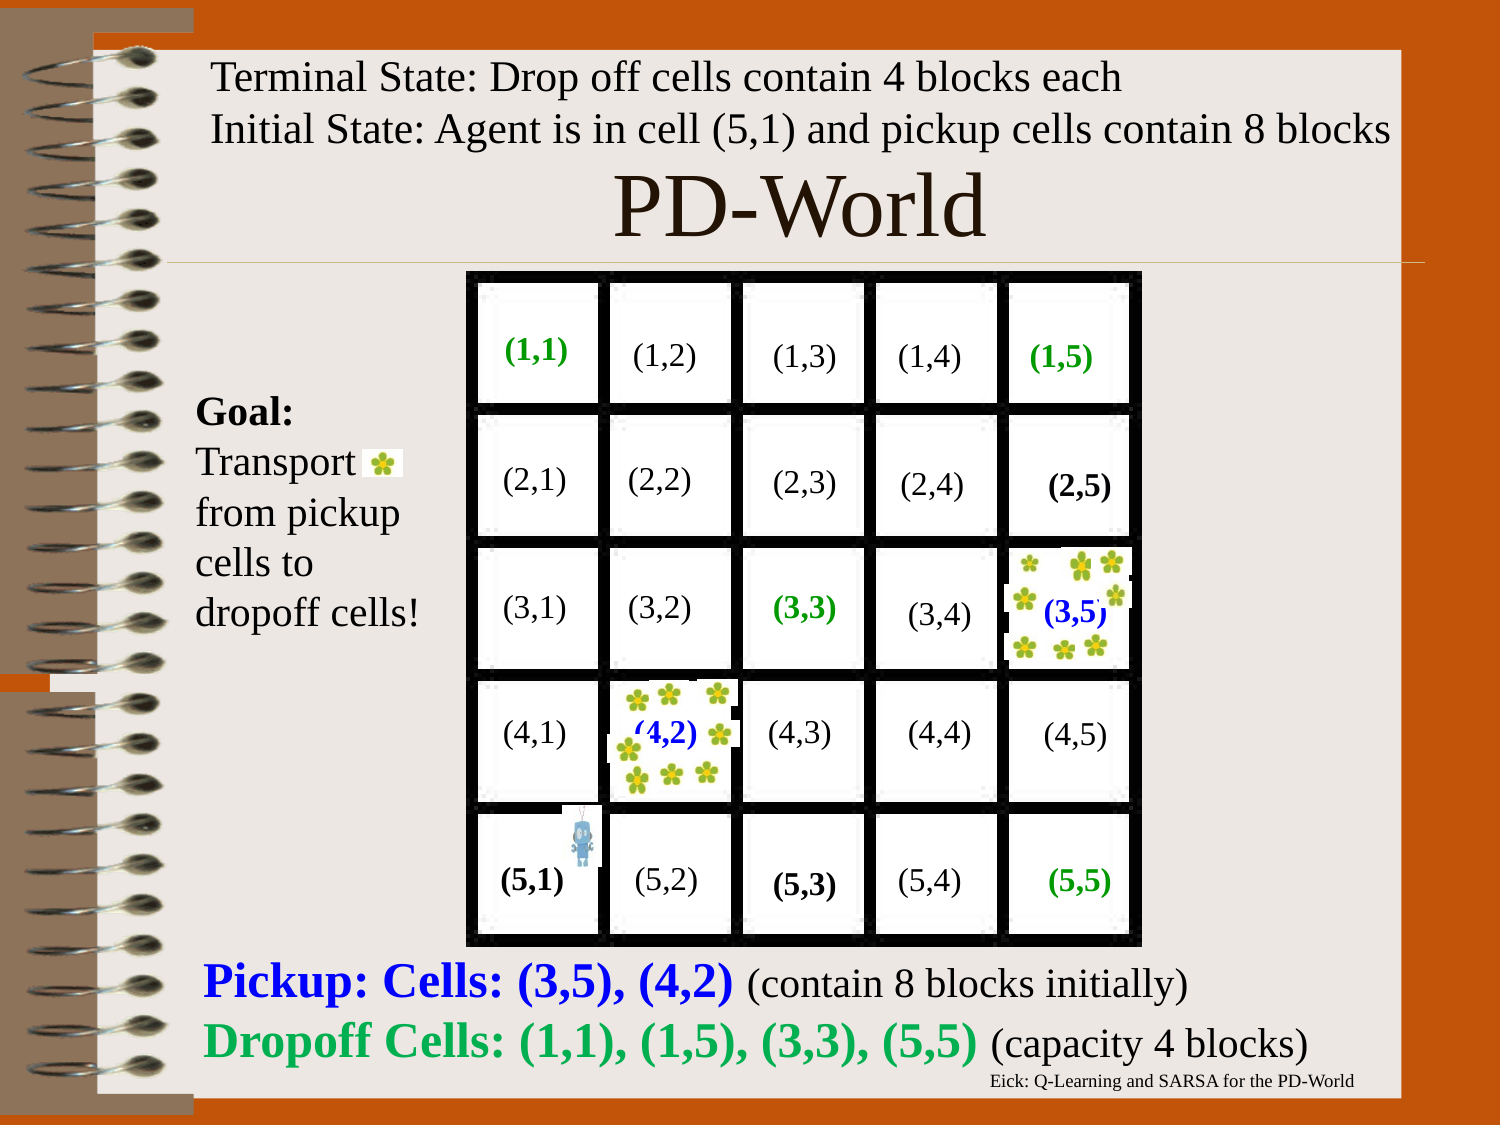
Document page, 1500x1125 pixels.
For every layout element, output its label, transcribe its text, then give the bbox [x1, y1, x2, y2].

picture [0, 8, 194, 674]
text_box (4,2) [619, 702, 713, 758]
text_box (1,1) [489, 320, 584, 375]
text_box (1,2) [618, 326, 712, 381]
text_box (3,3) [758, 578, 852, 634]
text_box (5,2) [619, 849, 714, 905]
text_box (2,2) [613, 449, 707, 505]
picture [0, 692, 194, 1115]
text_box (2,3) [758, 453, 852, 508]
text_box Goal: Transport from pickup cells to dropoff cells! [180, 376, 436, 642]
text_box (3,5) [1028, 581, 1123, 637]
picture [362, 449, 403, 477]
text_box (5,5) [1033, 850, 1127, 906]
text_box Pickup: Cells: (3,5), (4,2) (contain 8 blocks initially) Dropoff Cells: (1,1), (1,5), (3,3), (5,5) (capacity 4 blocks) [188, 940, 1324, 1075]
title PD-World [174, 125, 1425, 275]
text_box (4,4) [893, 702, 987, 758]
picture [466, 271, 1142, 940]
text_box (4,5) [1028, 704, 1123, 760]
text_box (1,4) [883, 327, 977, 383]
text_box (5,1) [485, 849, 580, 905]
text_box (2,1) [488, 450, 582, 505]
text_box (5,3) [758, 854, 852, 910]
text_box (5,4) [883, 850, 977, 906]
text_box (2,5) [1033, 456, 1127, 511]
text_box (2,4) [885, 454, 980, 510]
text_box (1,3) [758, 326, 852, 382]
text_box Terminal State: Drop off cells contain 4 blocks each Initial State: Agent is in cell (5,1) and pickup cells contain 8 blocks [195, 40, 1413, 161]
text_box (3,1) [488, 578, 582, 634]
text_box (3,4) [893, 584, 987, 640]
text_box (4,1) [488, 702, 582, 758]
text_box (1,5) [1014, 327, 1109, 383]
text_box (3,2) [613, 578, 707, 634]
text_box (4,3) [753, 702, 847, 758]
